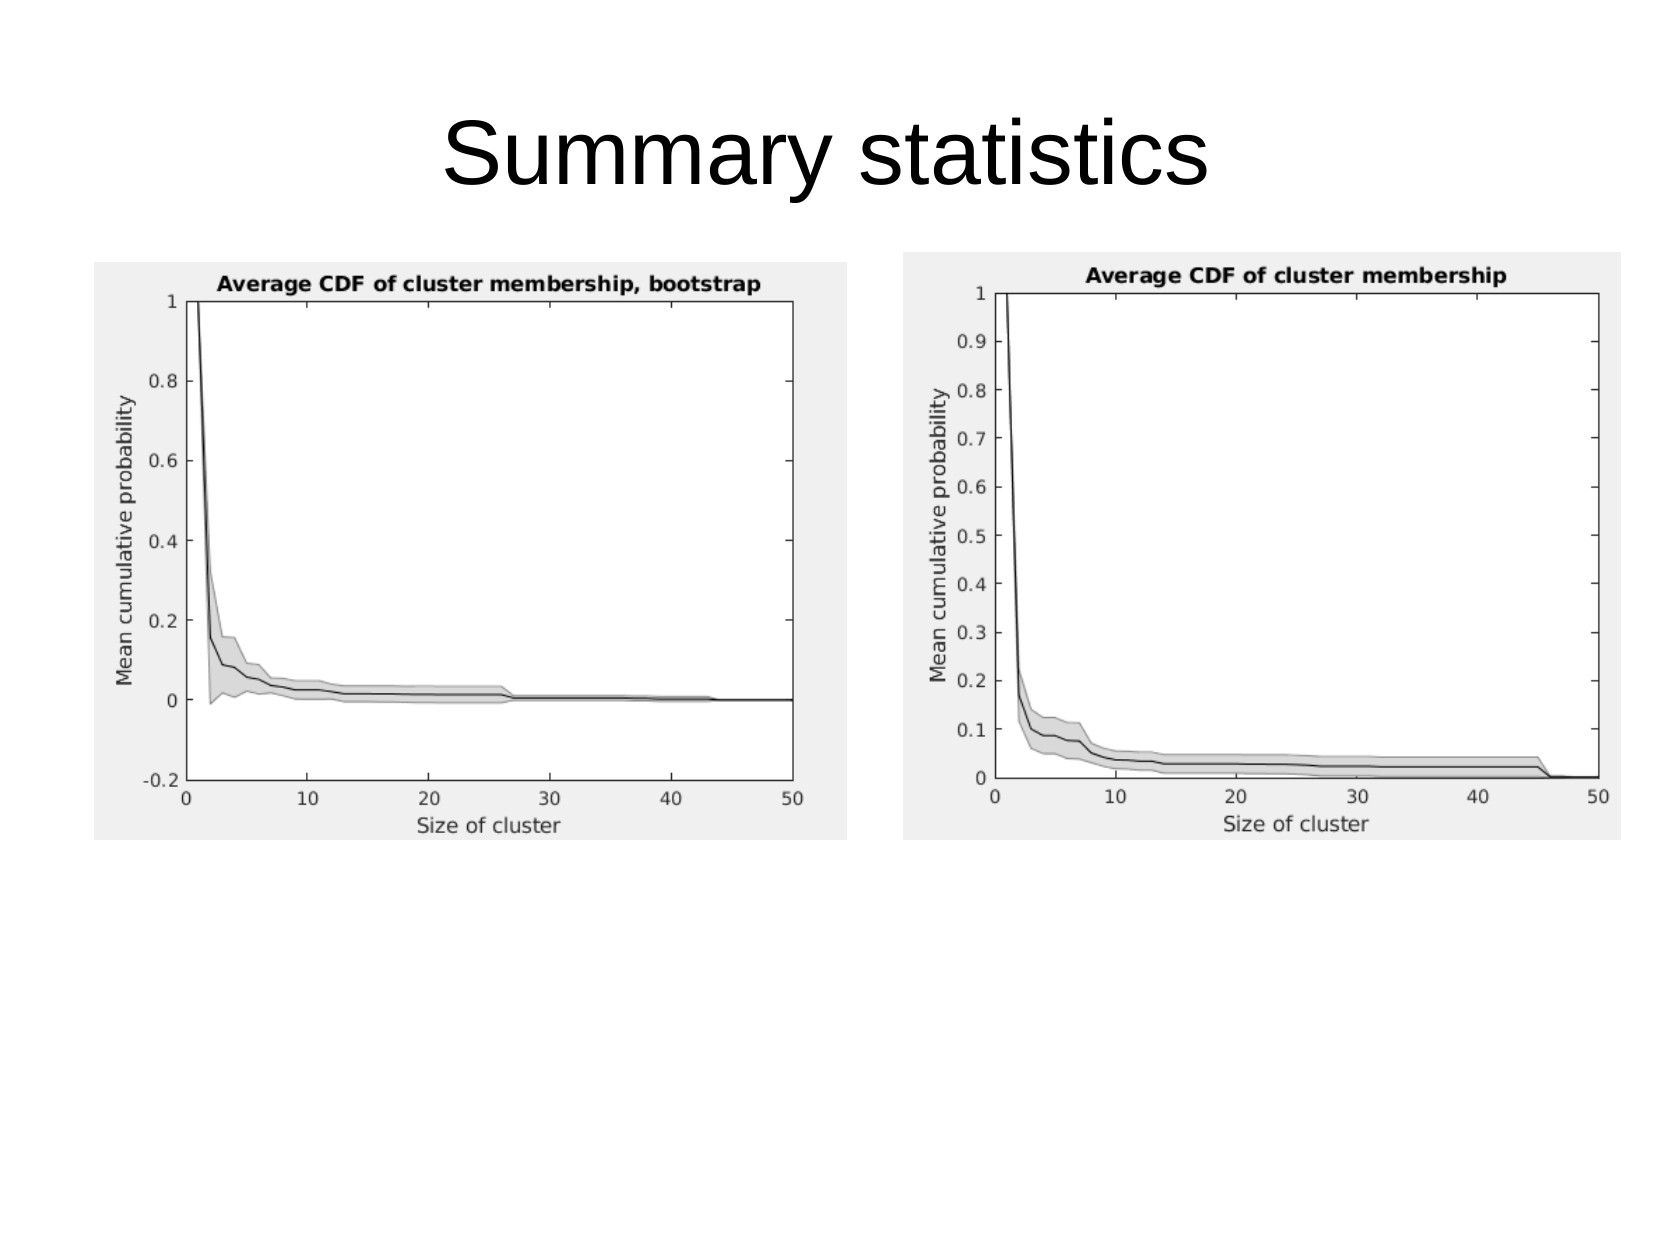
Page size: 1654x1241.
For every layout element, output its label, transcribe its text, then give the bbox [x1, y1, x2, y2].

title Summary statistics [82, 49, 1571, 257]
picture [903, 252, 1621, 841]
picture [94, 262, 847, 841]
